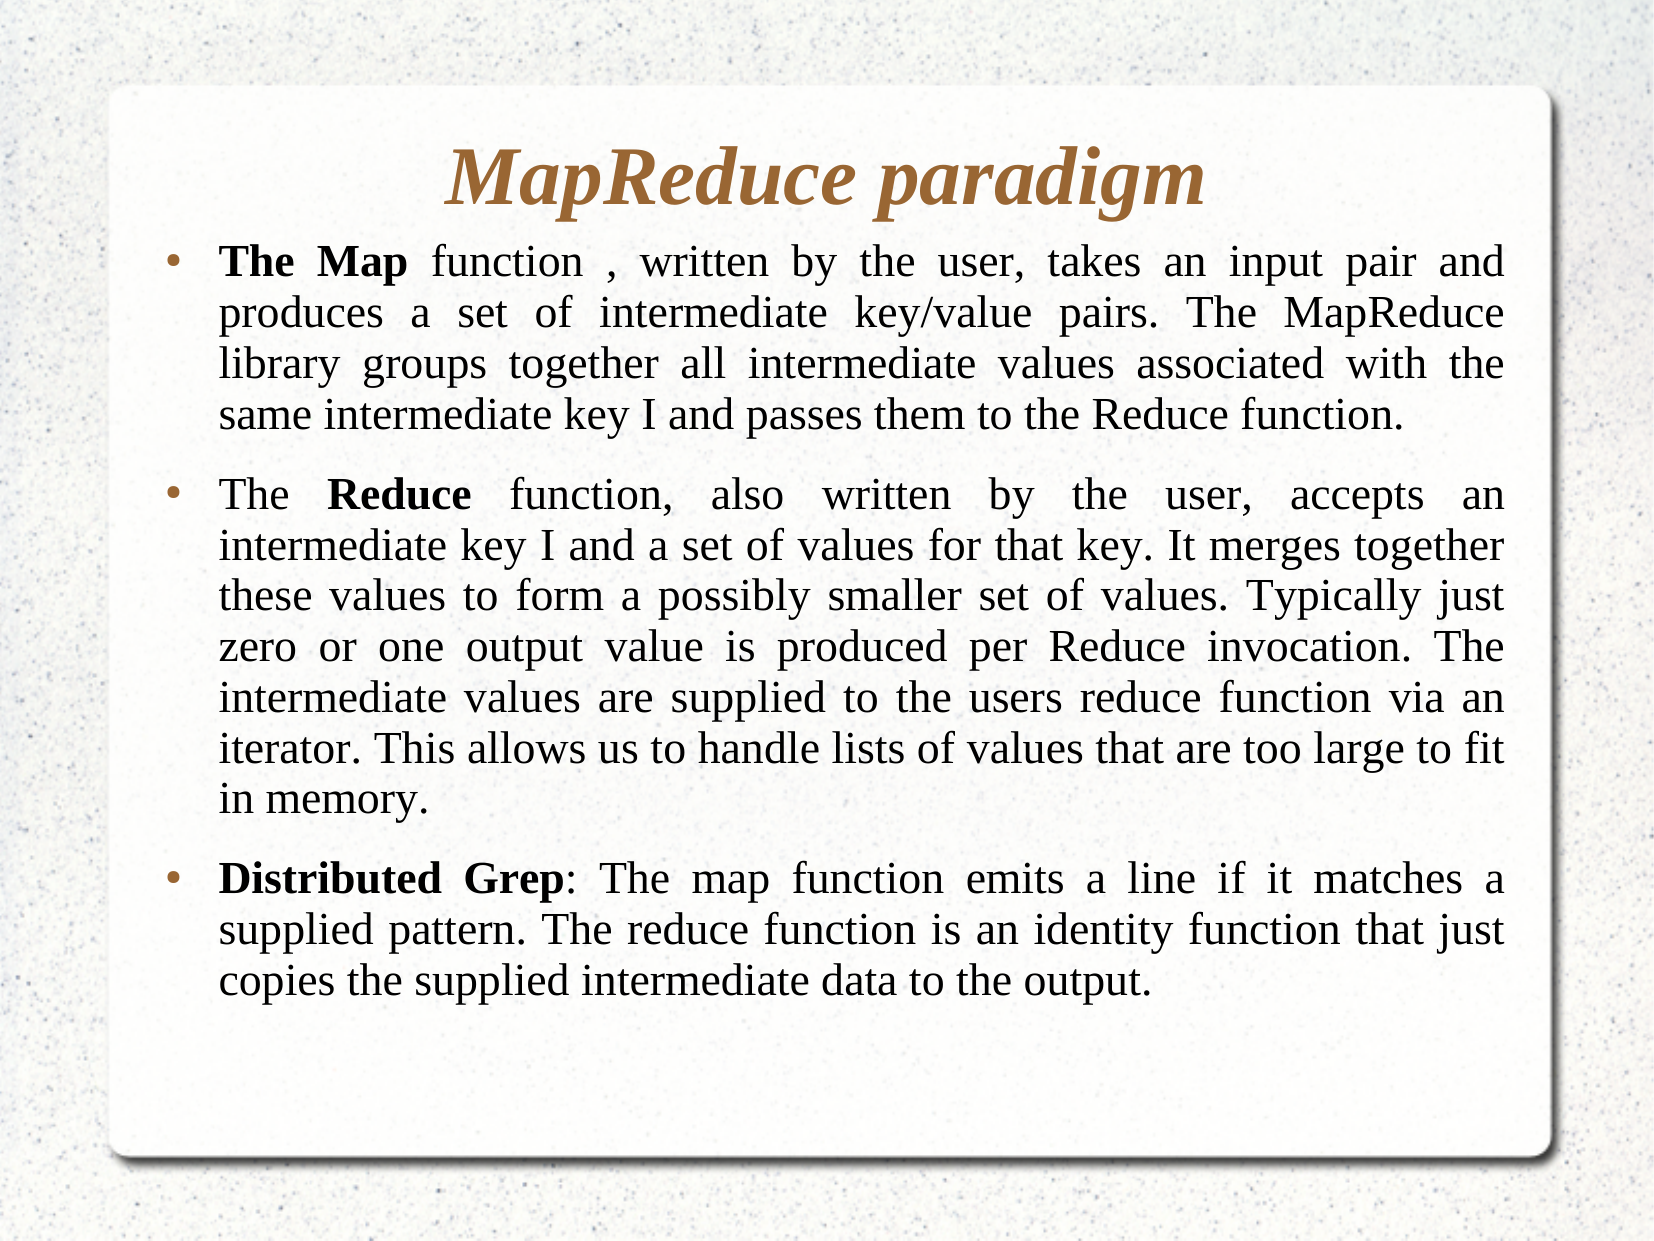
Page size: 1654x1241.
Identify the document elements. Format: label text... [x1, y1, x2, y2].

picture [0, 0, 1654, 1241]
title MapReduce paradigm [118, 88, 1536, 266]
list The Map function , written by the user, takes an input pair and produces a set of intermediate key/value pairs. The MapReduce library groups together all intermediate values associated with the same intermediate key I and passes them to the Reduce function. The Reduce function, also written by the user, accepts an intermediate key I and a set of values for that key. It merges together these values to form a possibly smaller set of values. Typically just zero or one output value is produced per Reduce invocation. The intermediate values are supplied to the users reduce function via an iterator. This allows us to handle lists of values that are too large to fit in memory. Distributed Grep: The map function emits a line if it matches a supplied pattern. The reduce function is an identity function that just copies the supplied intermediate data to the output. [147, 236, 1506, 1241]
